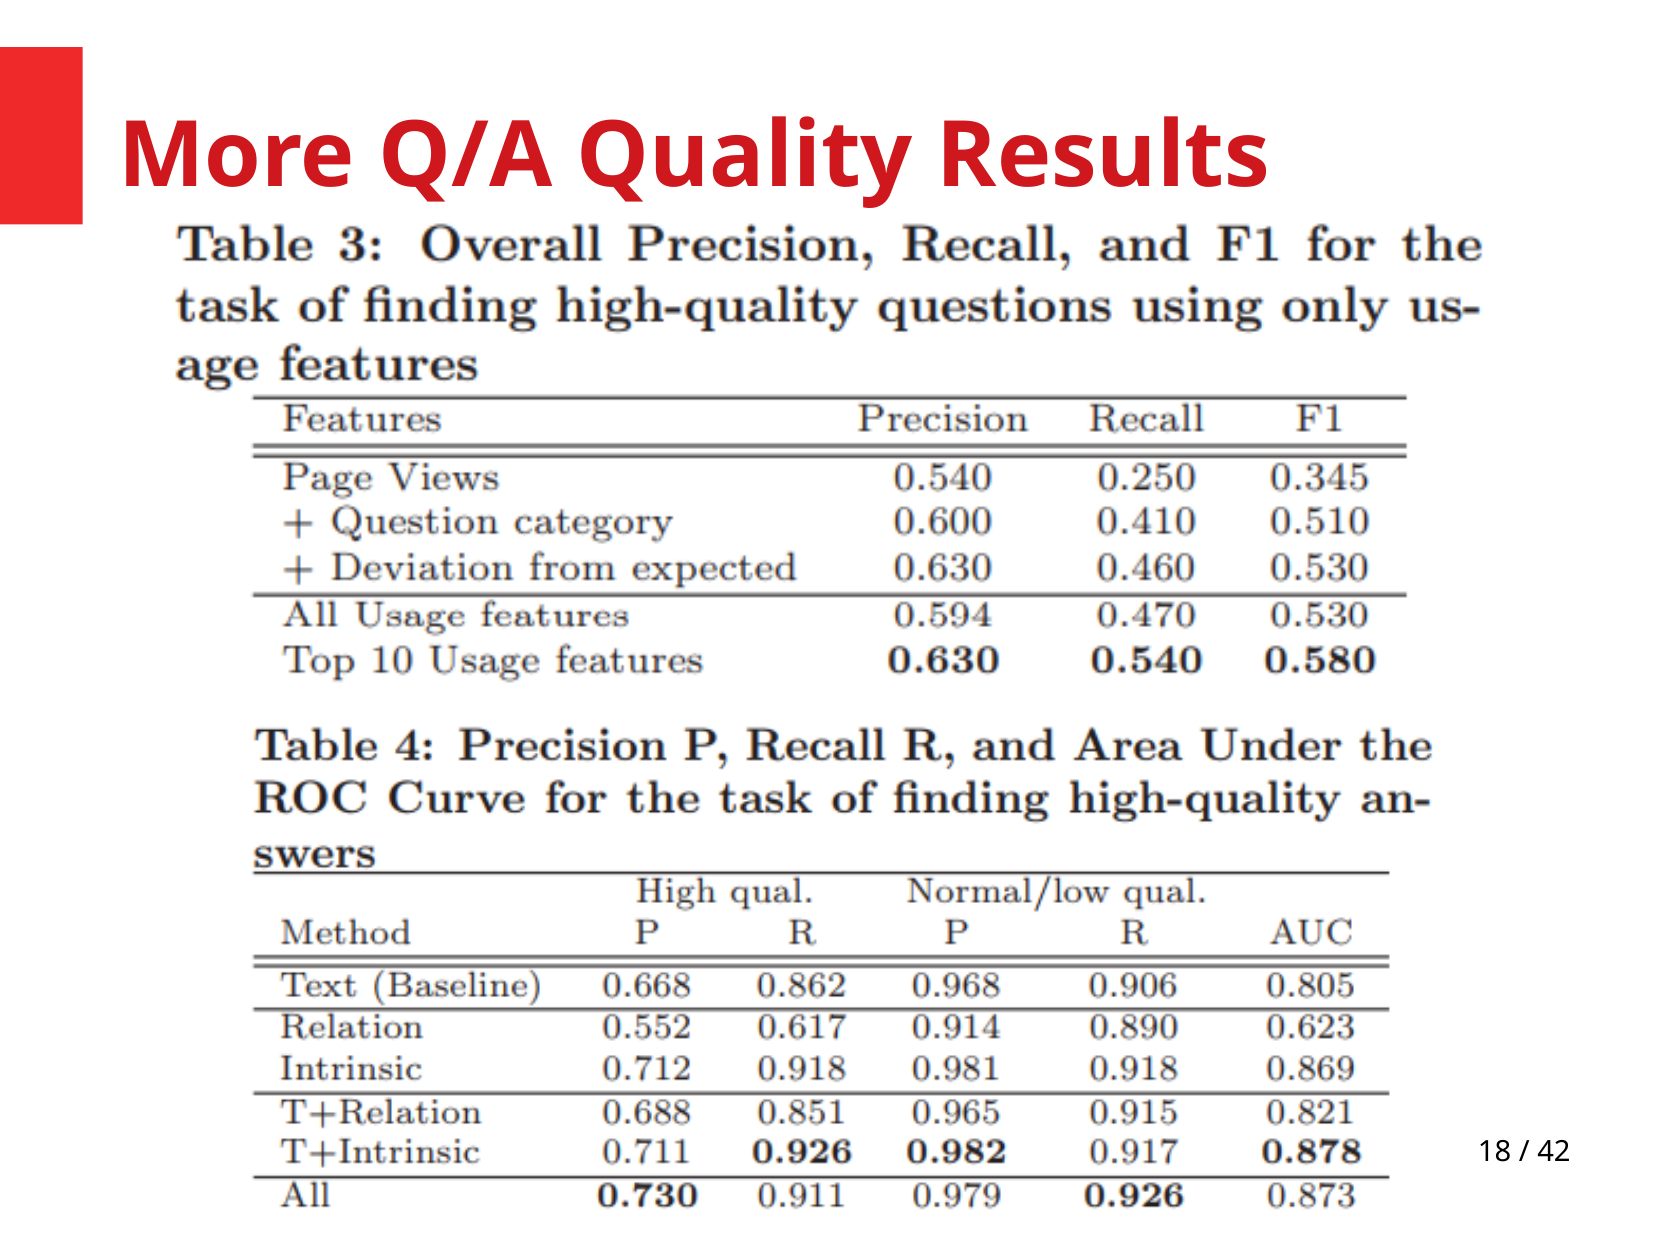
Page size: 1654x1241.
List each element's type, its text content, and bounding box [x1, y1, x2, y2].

picture [165, 210, 1501, 706]
title More Q/A Quality Results [118, 49, 1591, 257]
picture [244, 719, 1447, 1227]
